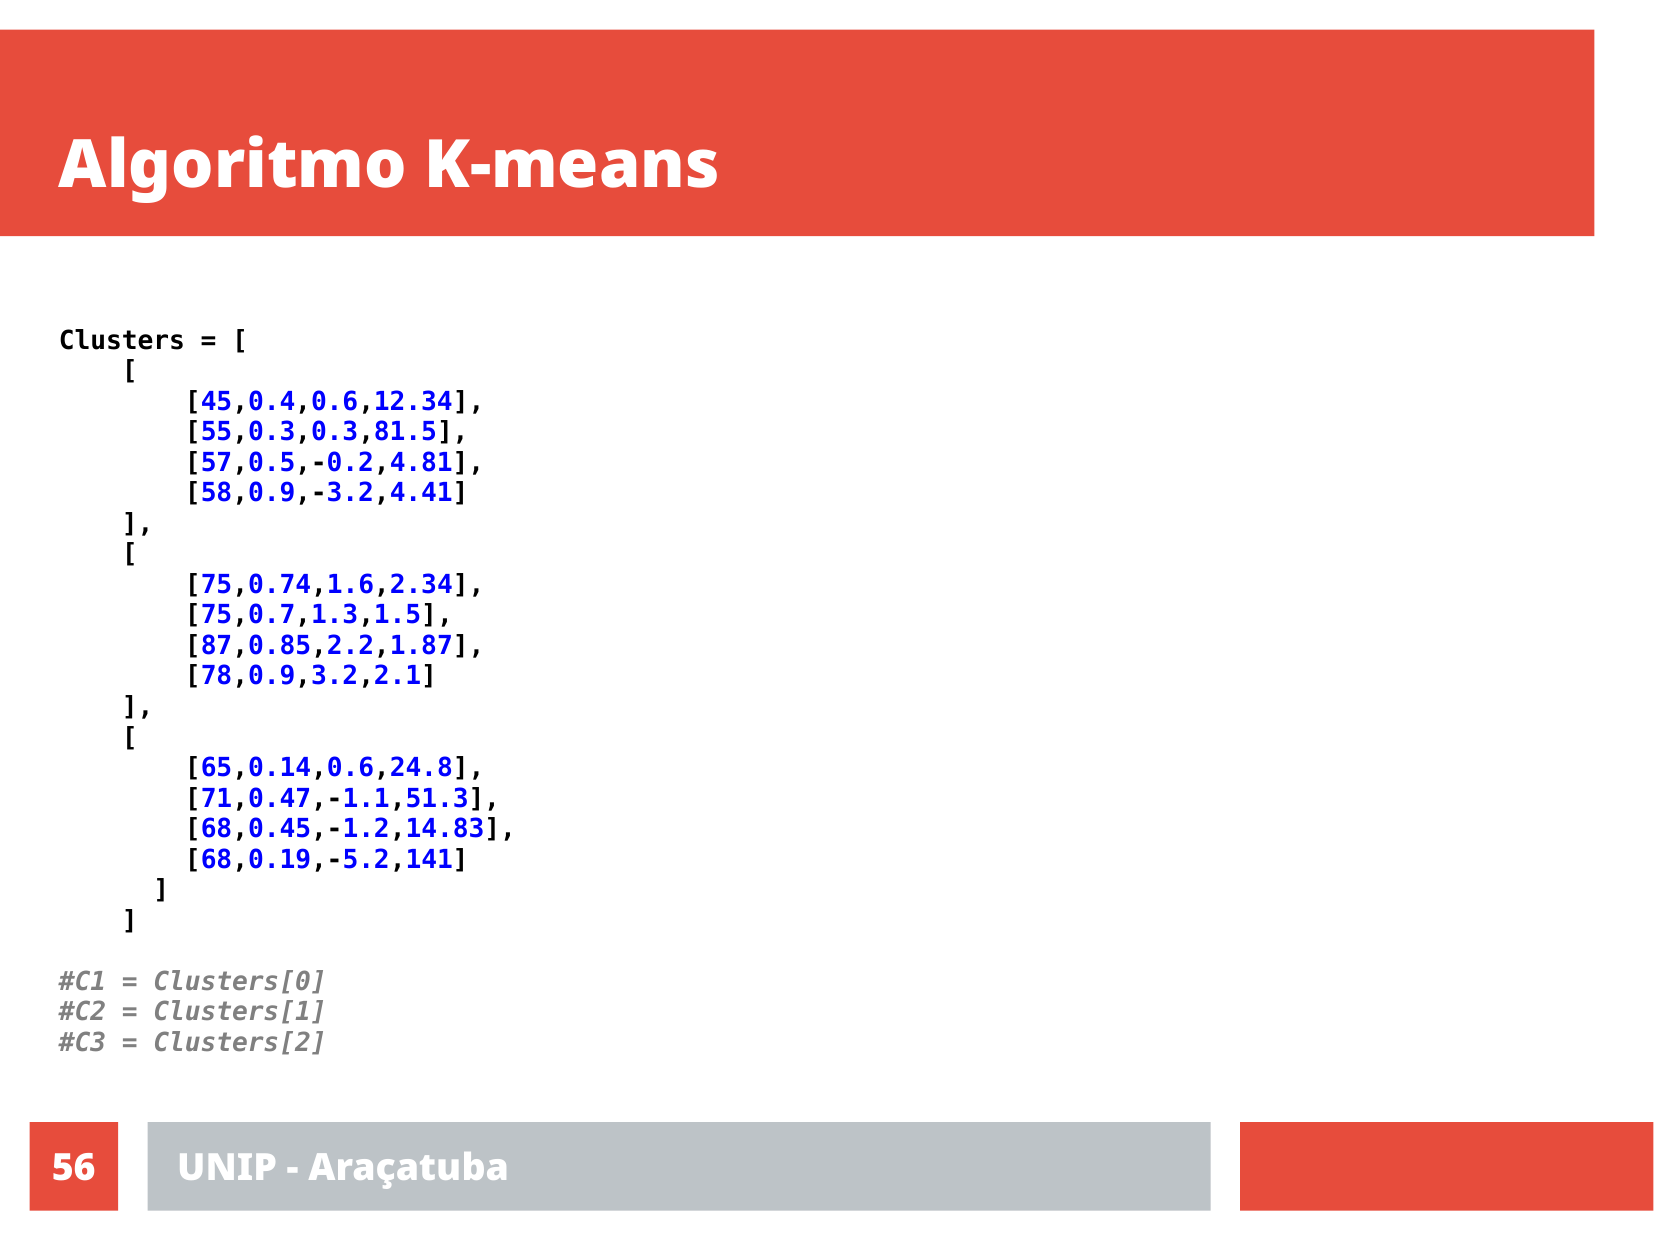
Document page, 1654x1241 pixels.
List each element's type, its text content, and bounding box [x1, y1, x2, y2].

title Algoritmo K-means [59, 59, 1595, 207]
list Clusters = [ [ [45,0.4,0.6,12.34], [55,0.3,0.3,81.5], [57,0.5,-0.2,4.81], [58,0.9,-3.2,4.41] ], [ [75,0.74,1.6,2.34], [75,0.7,1.3,1.5], [87,0.85,2.2,1.87], [78,0.9,3.2,2.1] ], [ [65,0.14,0.6,24.8], [71,0.47,-1.1,51.3], [68,0.45,-1.2,14.83], [68,0.19,-5.2,141] ] ] #C1 = Clusters[0] #C2 = Clusters[1] #C3 = Clusters[2] [59, 324, 1565, 1093]
